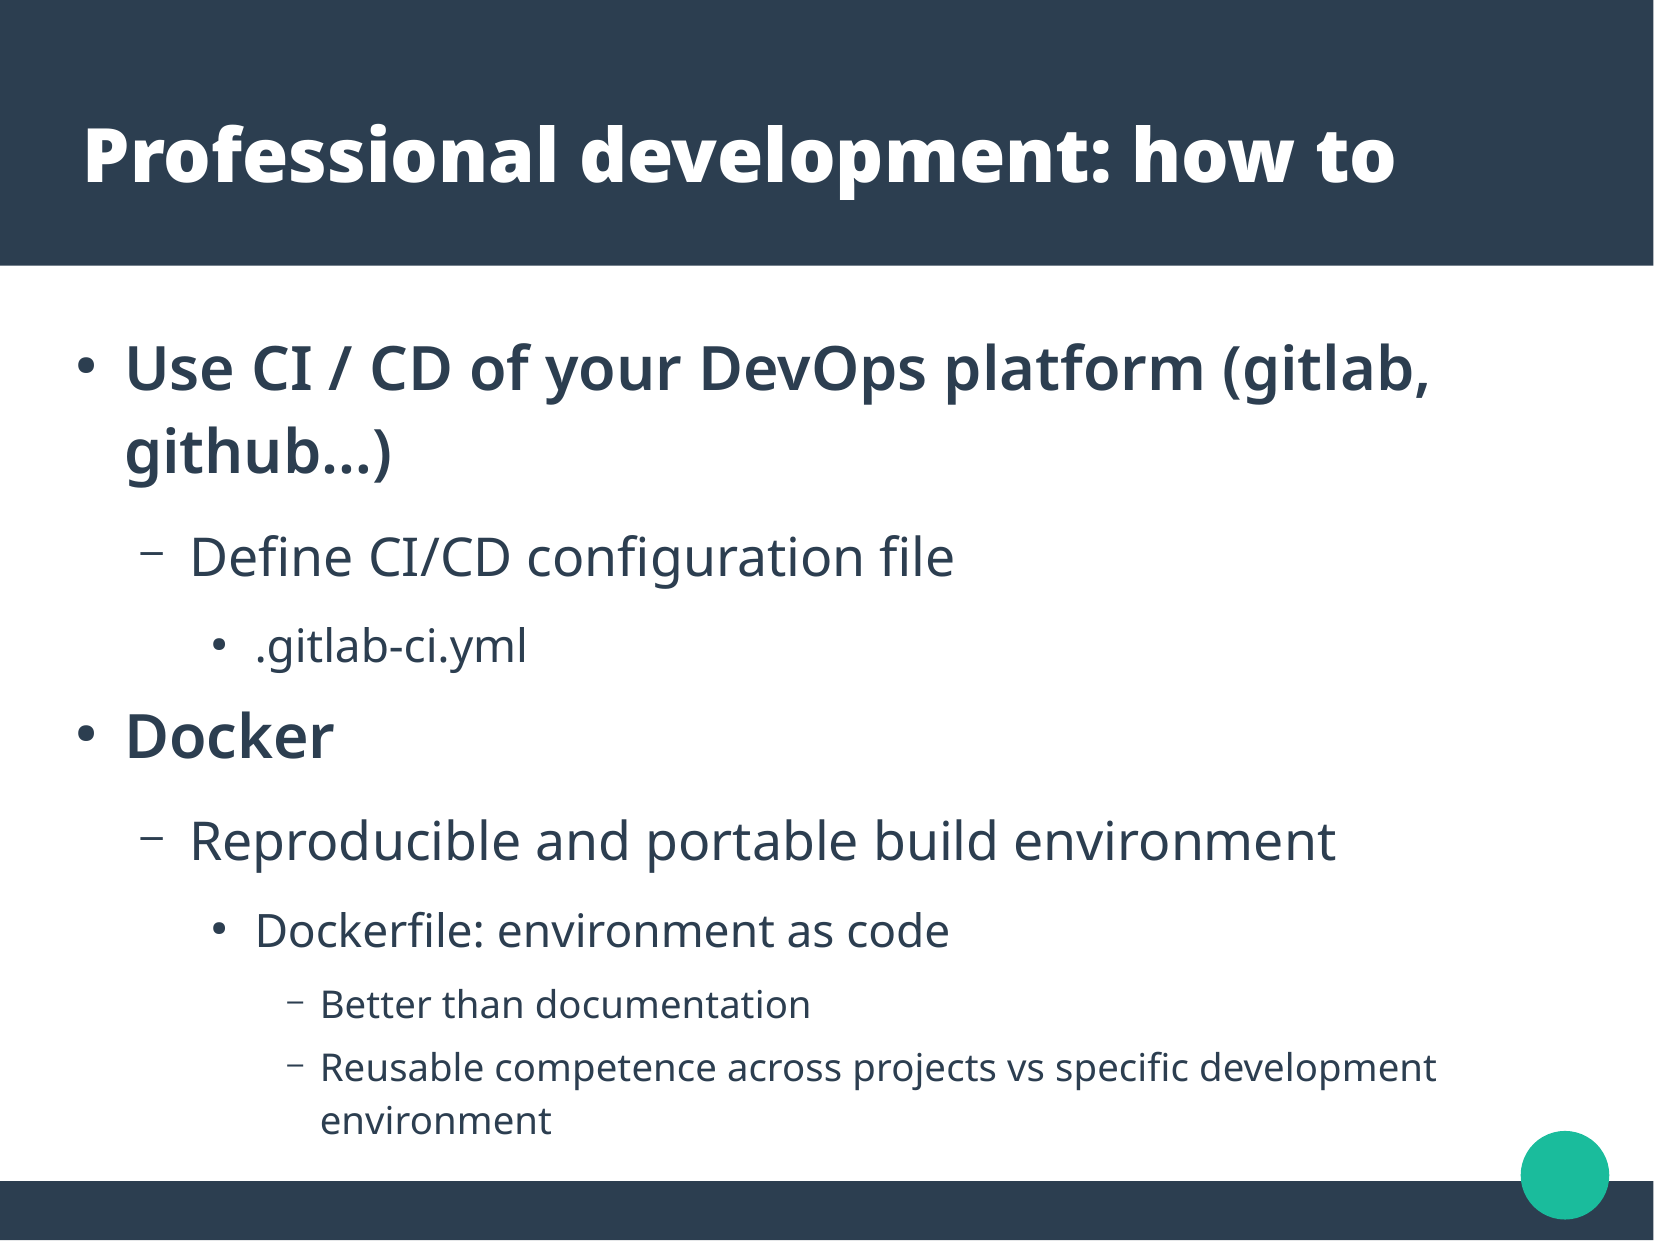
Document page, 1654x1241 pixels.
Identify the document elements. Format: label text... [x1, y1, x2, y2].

title Professional development: how to [82, 49, 1571, 257]
list Use CI / CD of your DevOps platform (gitlab, github…) Define CI/CD configuration file .gitlab-ci.yml Docker Reproducible and portable build environment Dockerfile: environment as code Better than documentation Reusable competence across projects vs specific development environment [59, 324, 1595, 1152]
